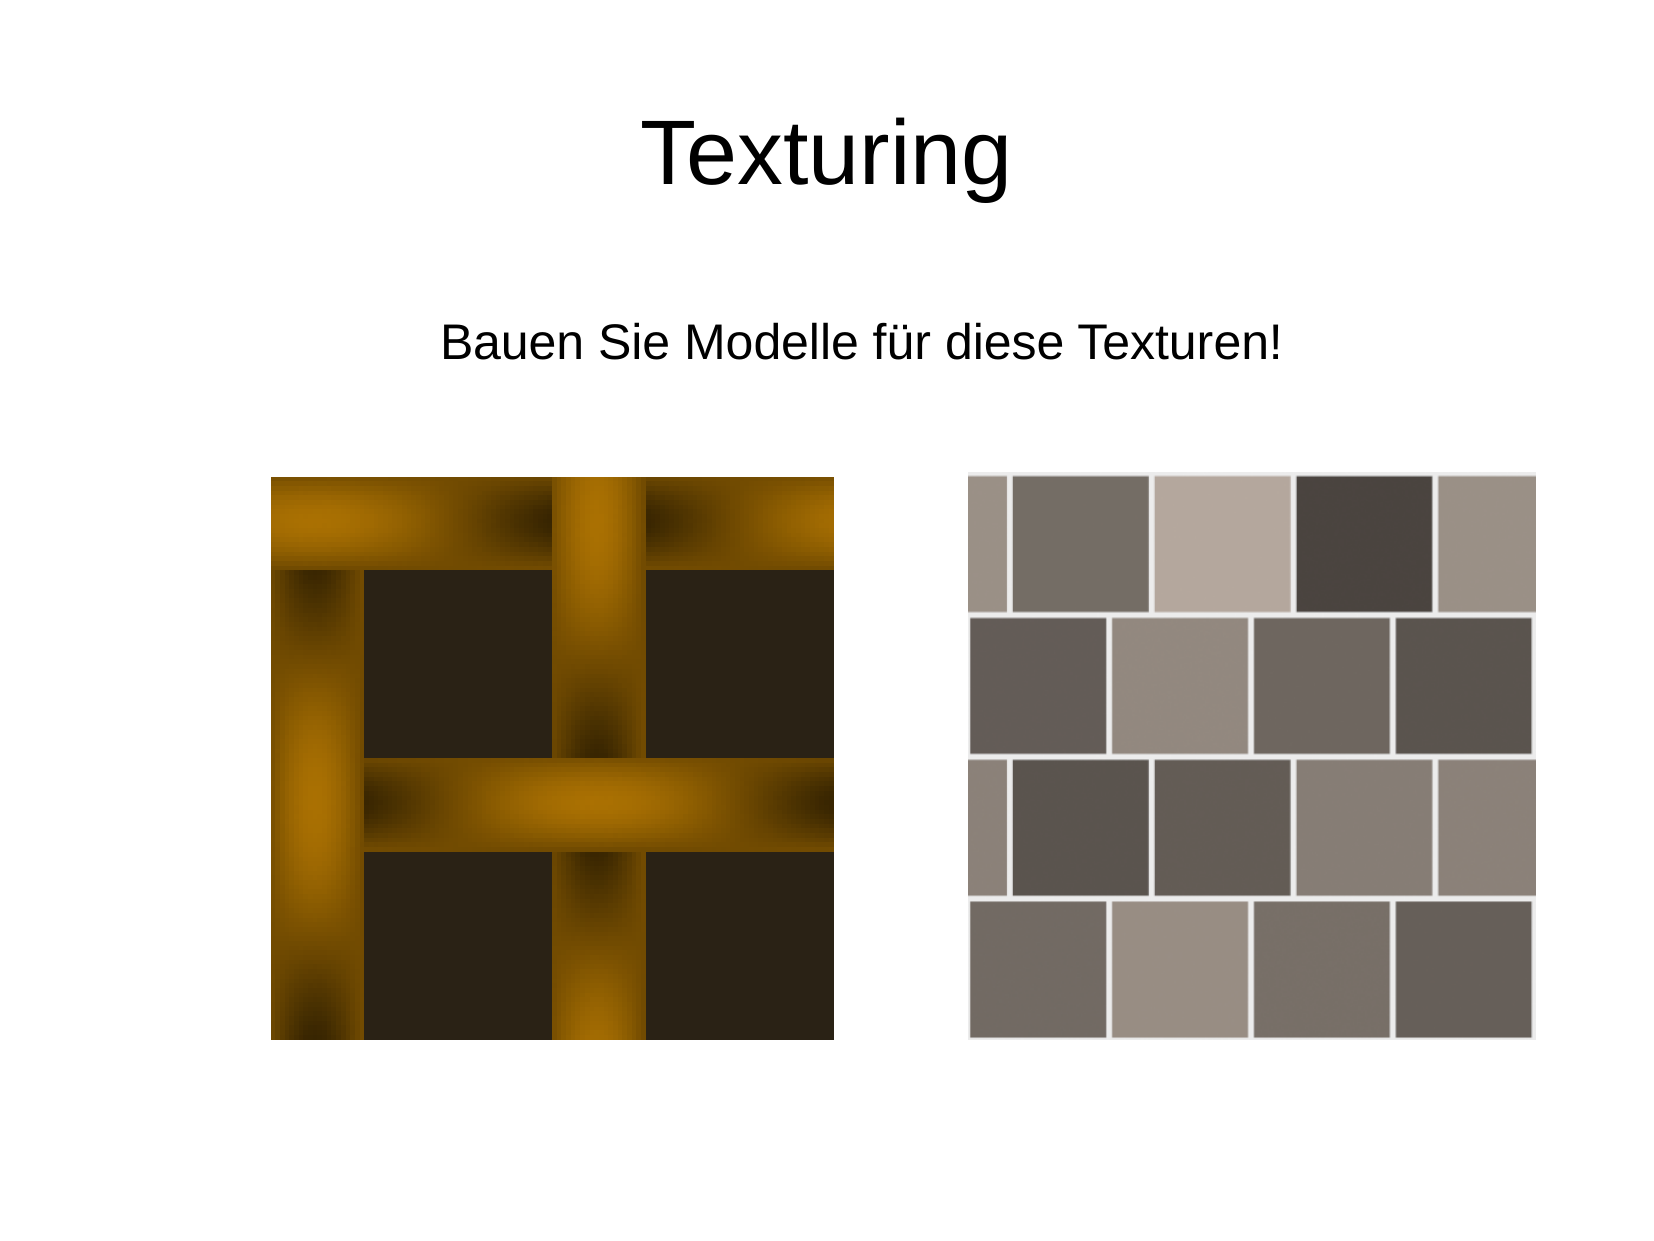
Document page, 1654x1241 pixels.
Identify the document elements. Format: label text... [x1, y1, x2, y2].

picture [968, 472, 1536, 1040]
text_box Bauen Sie Modelle für diese Texturen! [425, 307, 1323, 378]
title Texturing [82, 49, 1571, 257]
picture [271, 477, 834, 1040]
